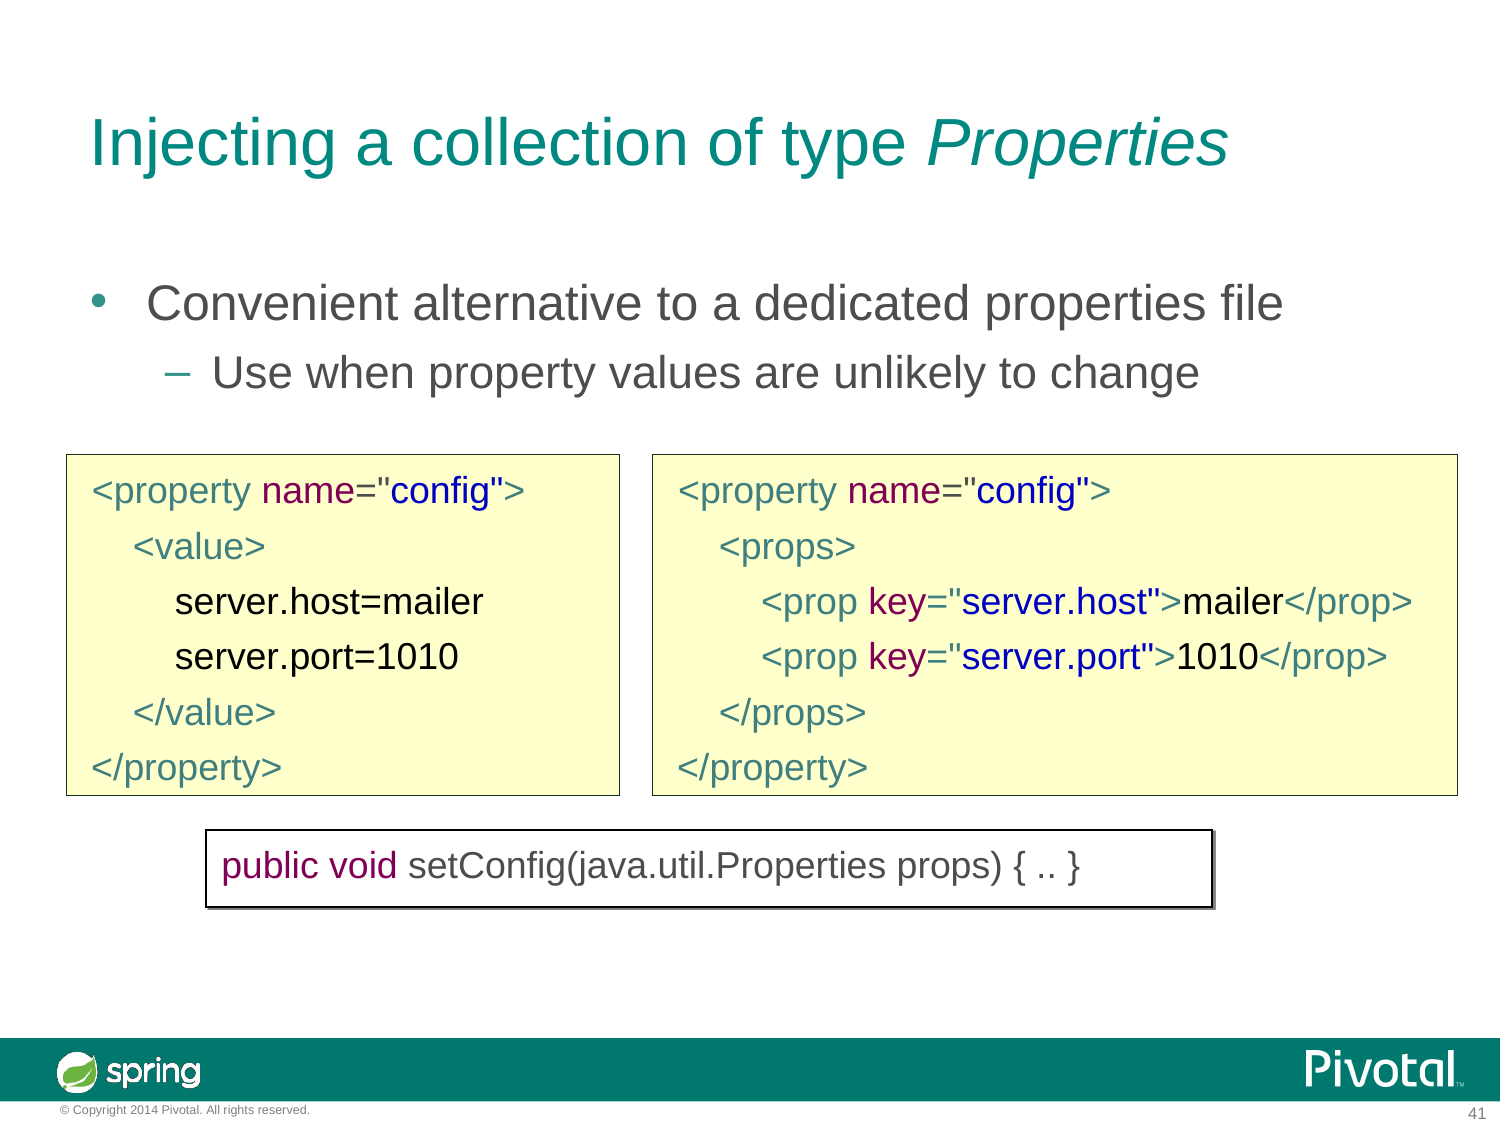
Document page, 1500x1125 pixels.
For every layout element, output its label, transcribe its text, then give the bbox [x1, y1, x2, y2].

picture [1306, 1050, 1464, 1087]
title Injecting a collection of type Properties [75, 45, 1426, 233]
list <property name="config"> <props> <prop key="server.host">mailer</prop> <prop key="server.port">1010</prop> </props> </property> [652, 454, 1458, 796]
list <property name="config"> <value> server.host=mailer server.port=1010 </value> </property> [66, 454, 620, 796]
picture [32, 1041, 210, 1103]
text_box public void setConfig(java.util.Properties props) { .. } [206, 829, 1213, 907]
list Convenient alternative to a dedicated properties file Use when property values are unlikely to change [75, 262, 1426, 1005]
